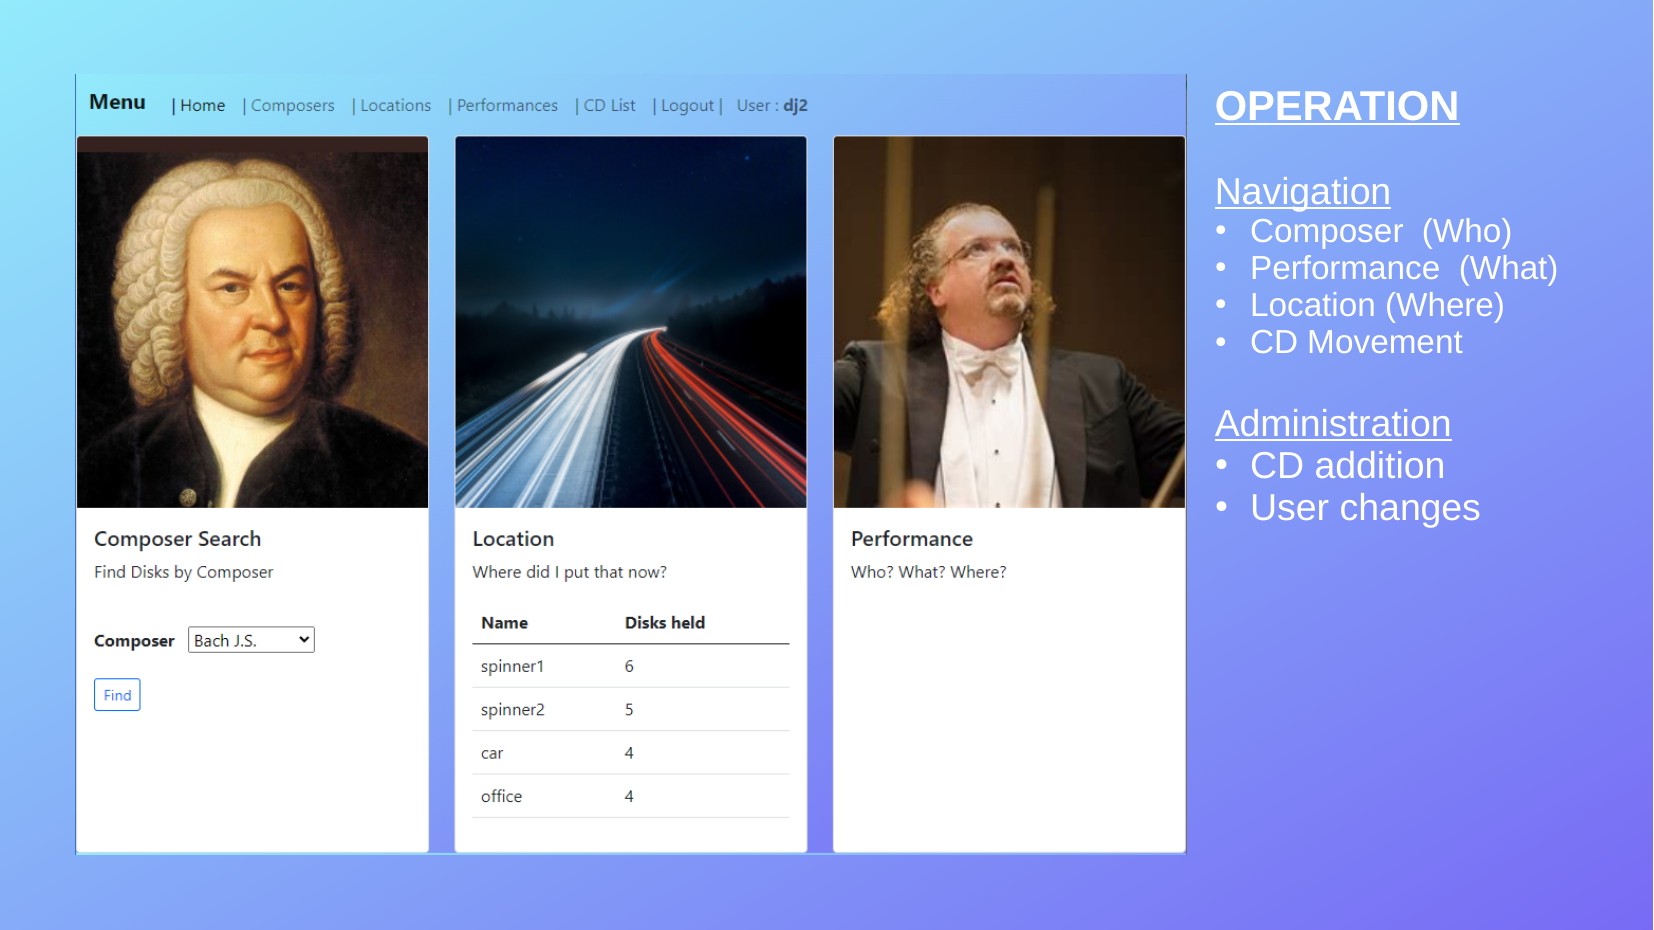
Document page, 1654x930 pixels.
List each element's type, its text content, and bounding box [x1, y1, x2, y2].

text_box OPERATION Navigation Composer (Who) Performance (What) Location (Where) CD Movement Administration CD addition User changes [1200, 75, 1613, 621]
picture [75, 74, 1187, 856]
